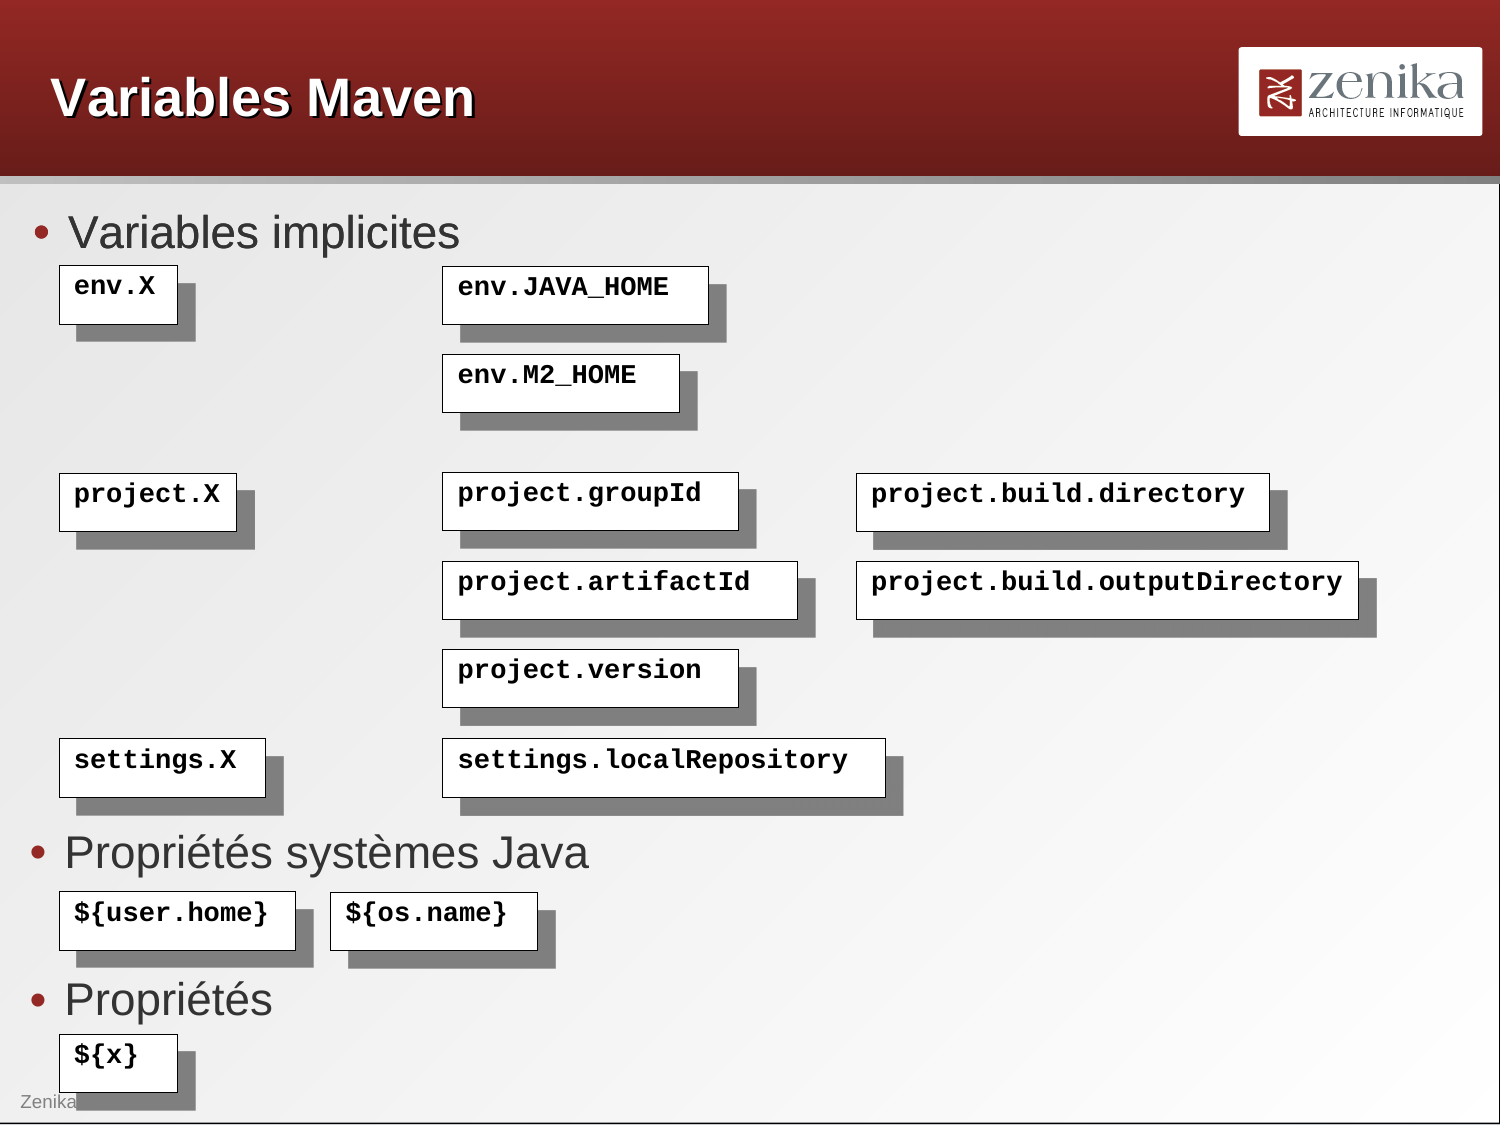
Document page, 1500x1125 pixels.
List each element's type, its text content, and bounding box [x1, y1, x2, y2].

picture [1257, 58, 1464, 125]
text_box project.X [59, 473, 237, 532]
text_box project.build.directory [856, 473, 1270, 532]
text_box project.build.outputDirectory [856, 561, 1359, 620]
list Propriétés [29, 974, 1414, 1050]
text_box env.M2_HOME [442, 354, 680, 413]
list Propriétés systèmes Java [29, 826, 1414, 903]
text_box project.version [442, 649, 739, 708]
list Variables implicites [33, 206, 1418, 283]
text_box env.X [59, 283, 178, 325]
title Variables Maven [50, 15, 1206, 180]
text_box project.artifactId [442, 561, 798, 620]
text_box env.JAVA_HOME [442, 283, 709, 325]
text_box project.groupId [442, 472, 739, 531]
text_box ${user.home} [59, 891, 296, 951]
text_box settings.X [59, 738, 266, 798]
text_box settings.localRepository [442, 738, 886, 798]
text_box ${x} [59, 1034, 178, 1093]
text_box ${os.name} [330, 892, 538, 951]
